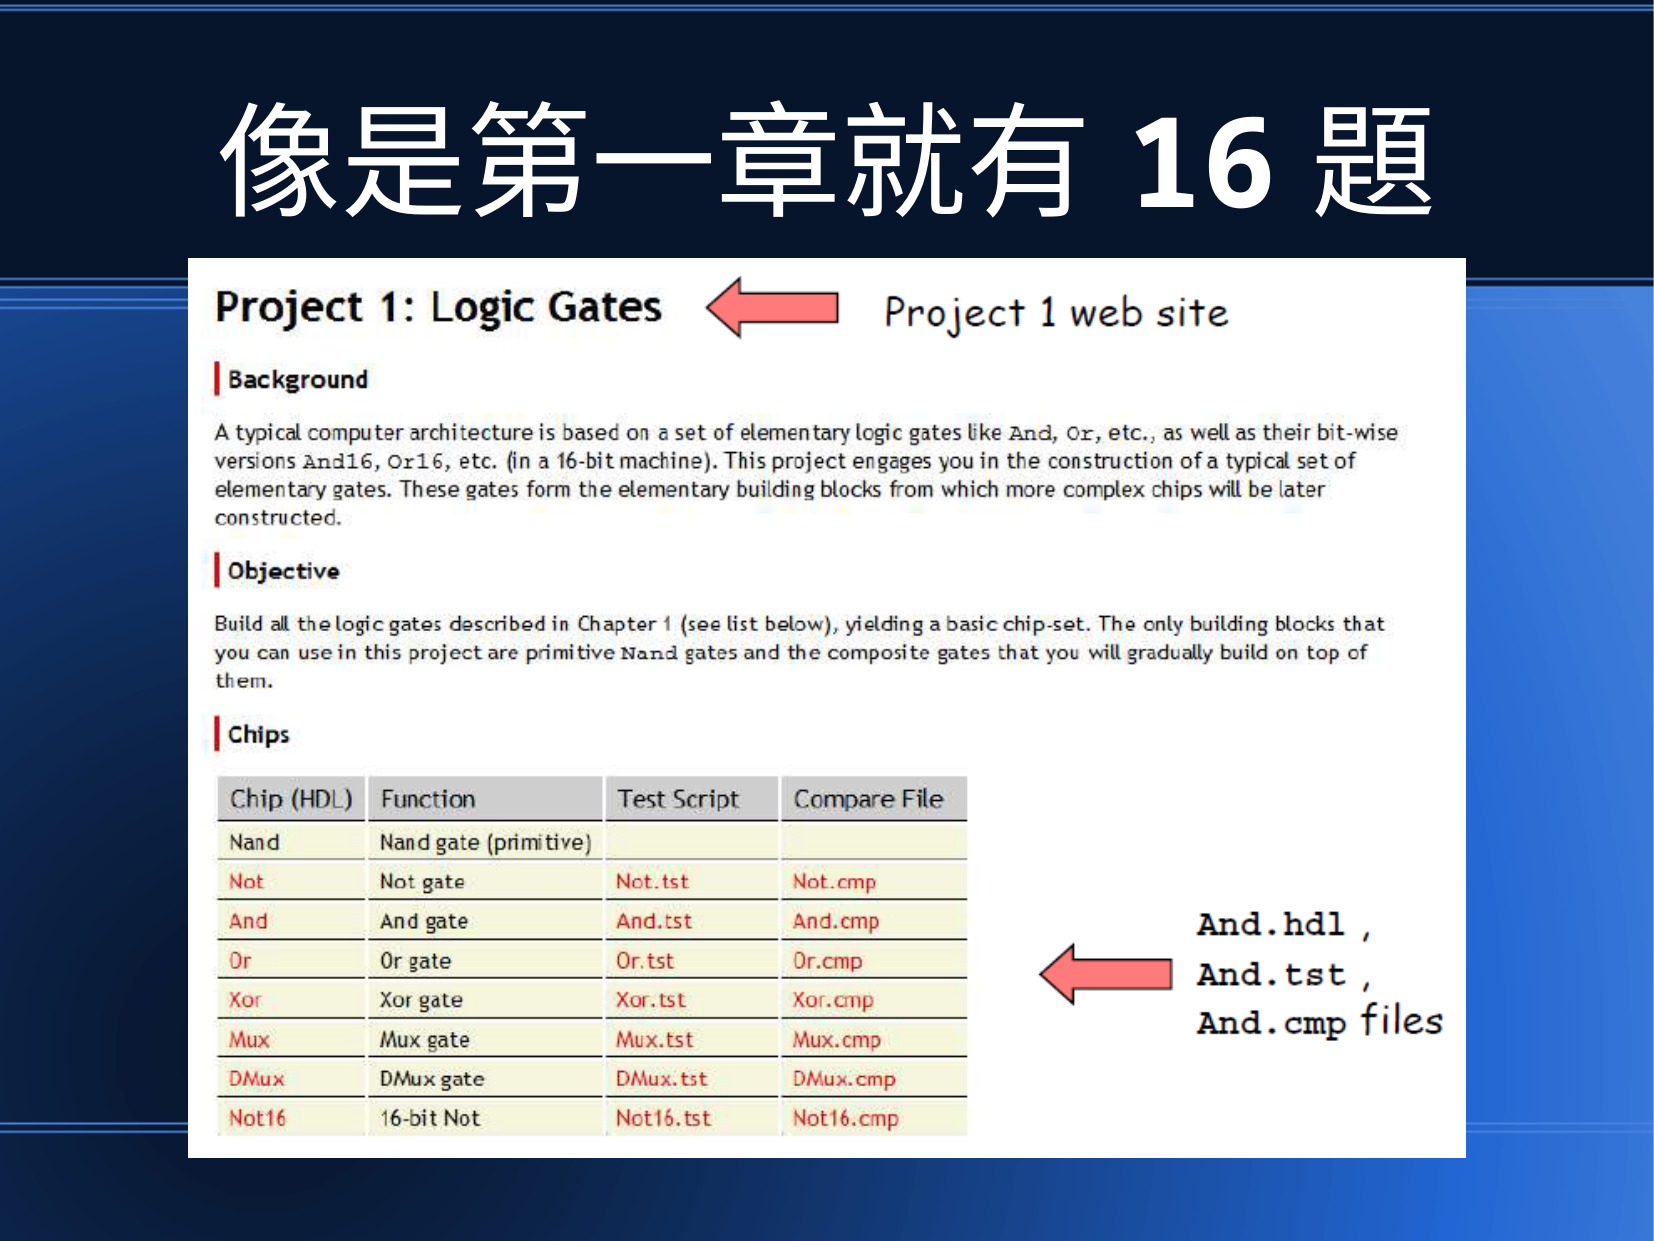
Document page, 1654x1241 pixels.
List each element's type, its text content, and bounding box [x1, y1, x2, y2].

picture [0, 0, 1654, 1241]
title 像是第一章就有16題 [82, 49, 1571, 257]
